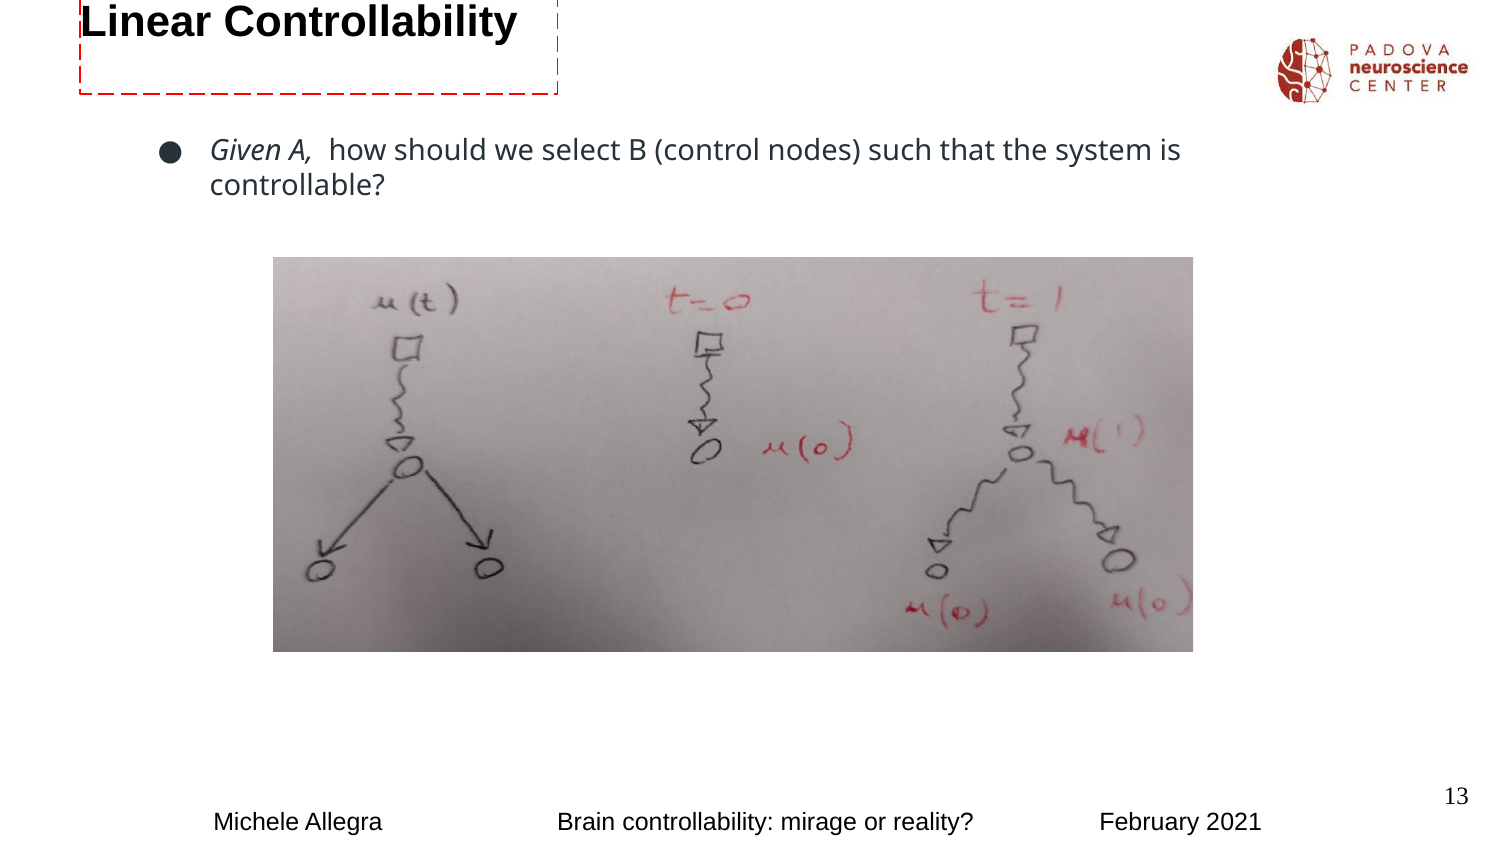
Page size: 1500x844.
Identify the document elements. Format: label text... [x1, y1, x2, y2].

title Linear Controllability [80, 0, 558, 95]
text_box Given A, how should we select B (control nodes) such that the system is controllable? [119, 81, 1252, 400]
text_box Michele Allegra Brain controllability: mirage or reality? February 2021 [64, 794, 1415, 844]
picture [1268, 10, 1476, 123]
slide_number <number> [1378, 779, 1469, 844]
picture [273, 256, 1194, 652]
